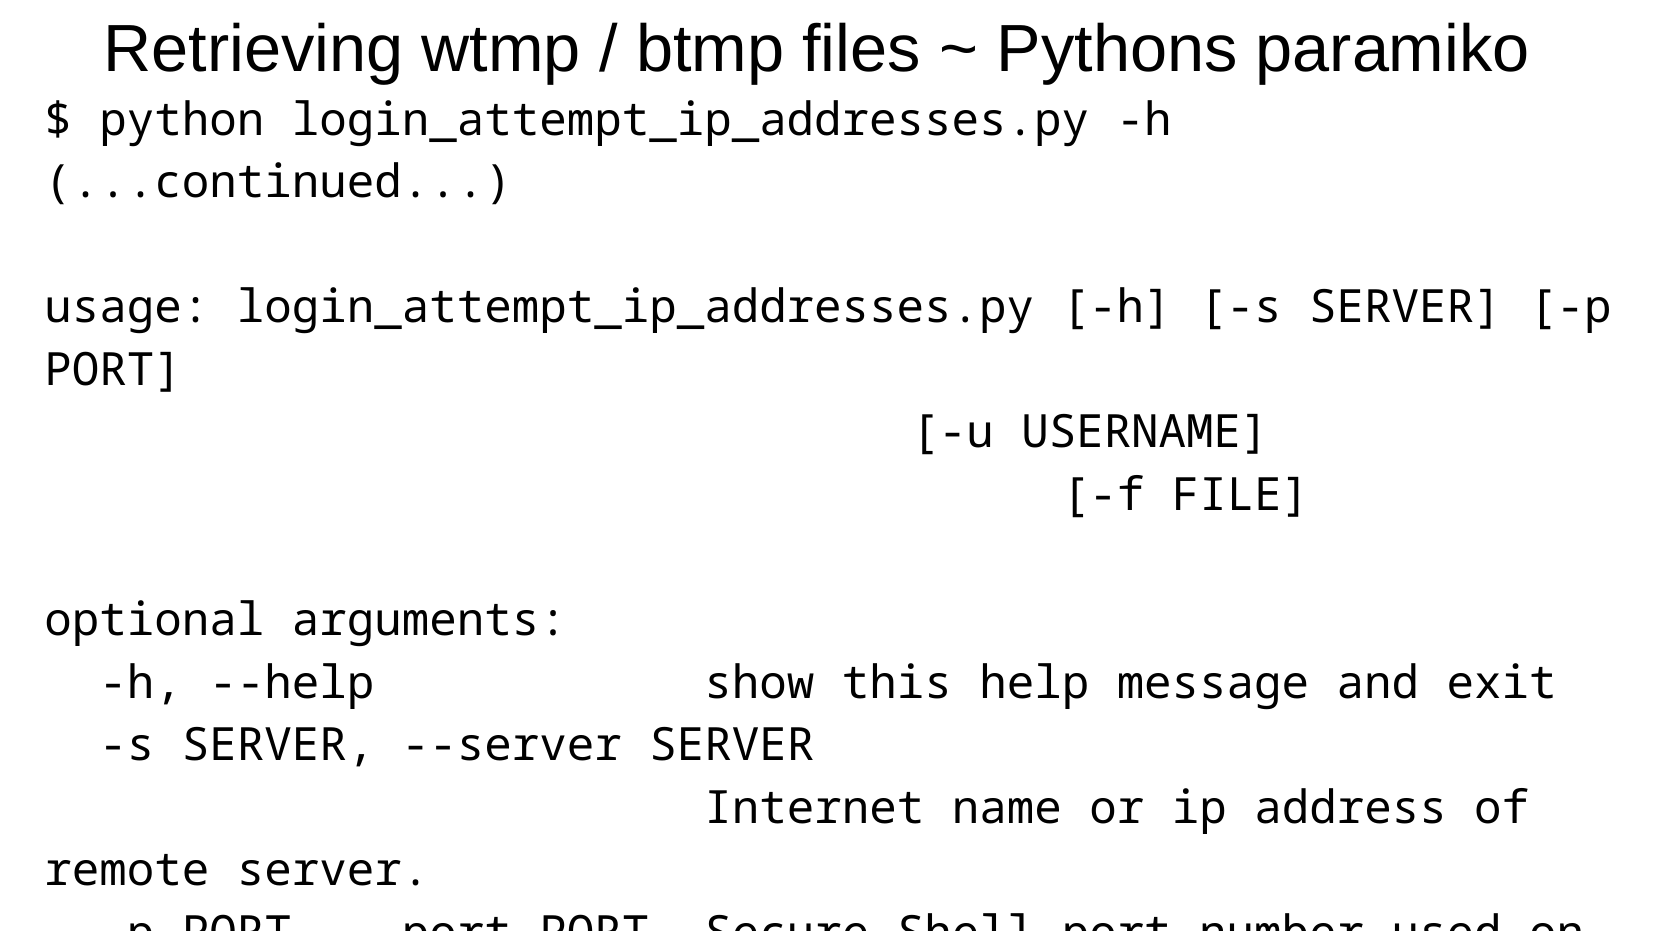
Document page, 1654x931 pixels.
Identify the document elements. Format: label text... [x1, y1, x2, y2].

text_box $ python login_attempt_ip_addresses.py -h (...continued...) usage: login_attempt_ip_addresses.py [-h] [-s SERVER] [-p PORT] [-u USERNAME] [-f FILE] optional arguments: -h, --help show this help message and exit -s SERVER, --server SERVER Internet name or ip address of remote server. -p PORT, --port PORT Secure Shell port number used on remote server. E.g. 22 -u USERNAME, --username USERNAME Account username to login to remote server. -f FILE, --file FILE Path and File name for remote servers. E.g. /var/log/wtmp [29, 78, 1654, 928]
title Retrieving wtmp / btmp files ~ Pythons paramiko [82, 10, 1571, 78]
